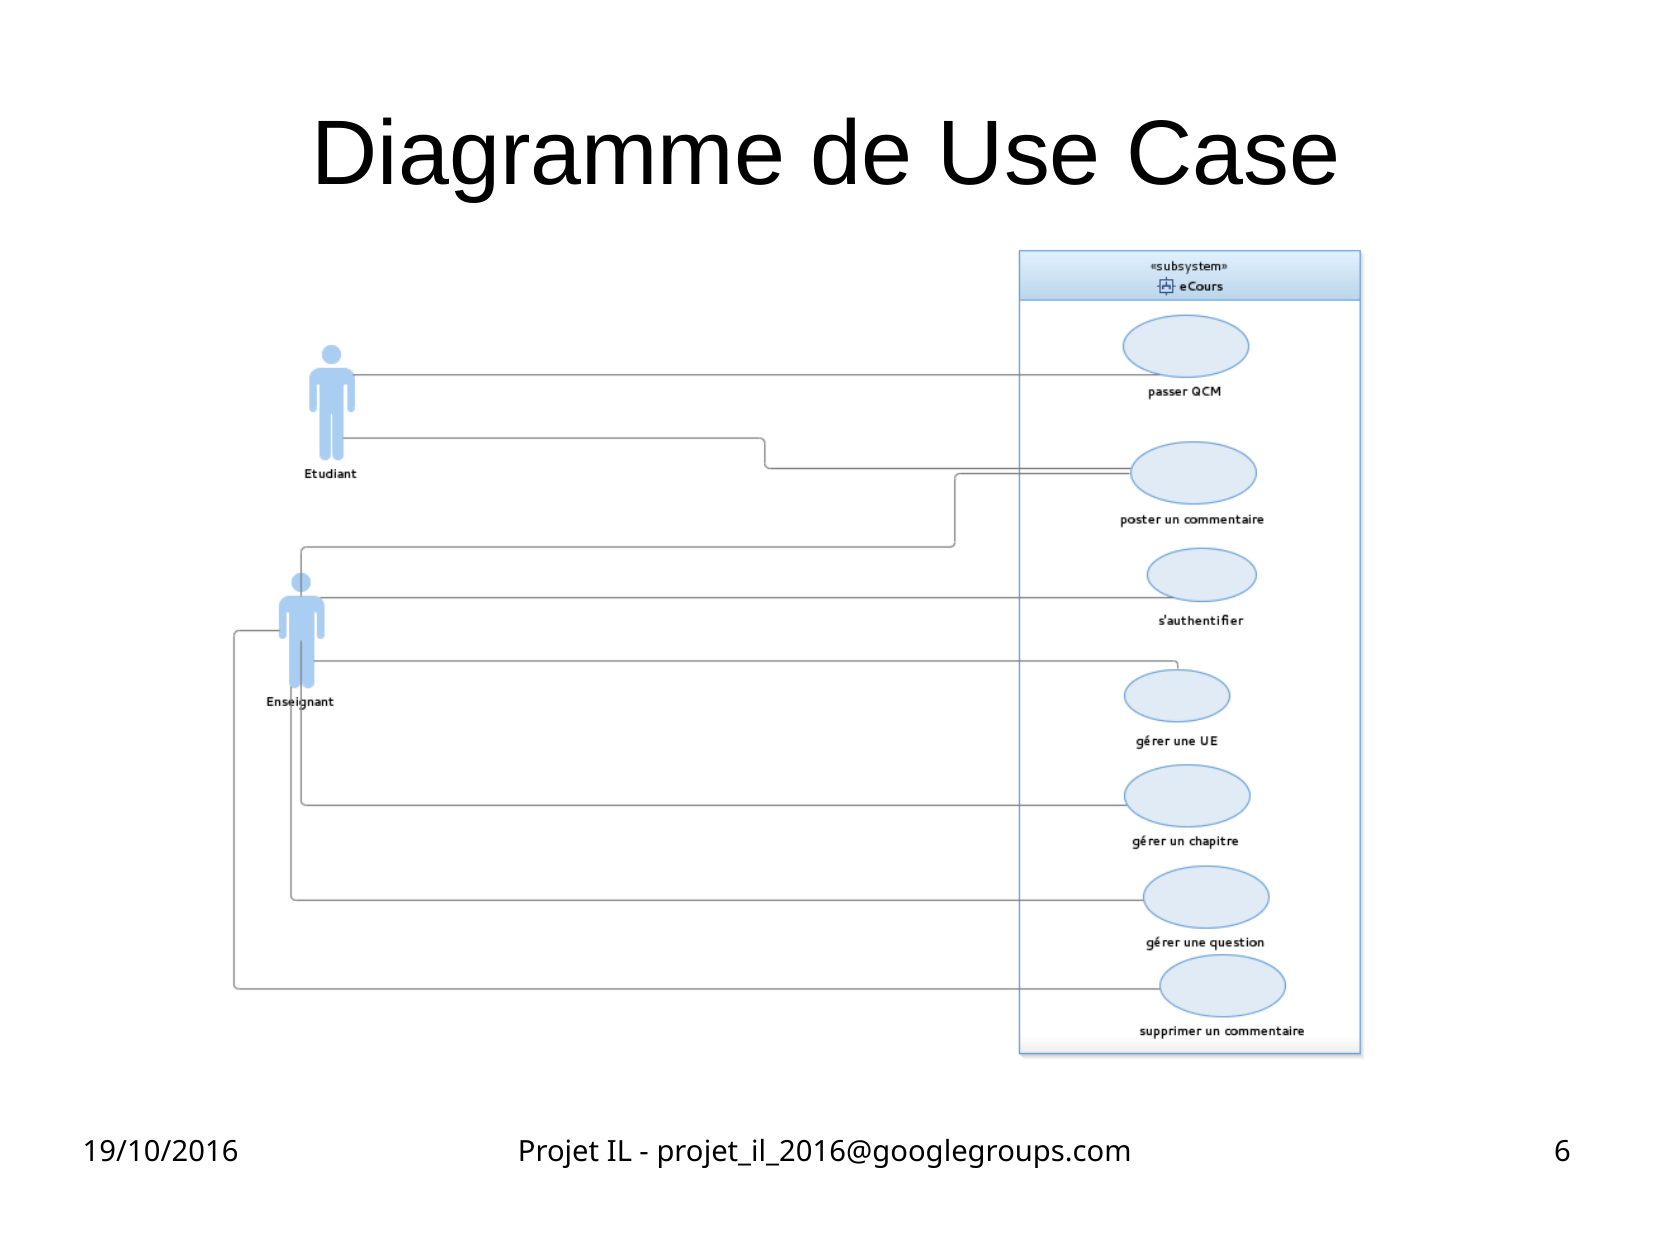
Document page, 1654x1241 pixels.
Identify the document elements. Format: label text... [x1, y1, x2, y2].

picture [198, 216, 1456, 1111]
title Diagramme de Use Case [82, 49, 1571, 257]
